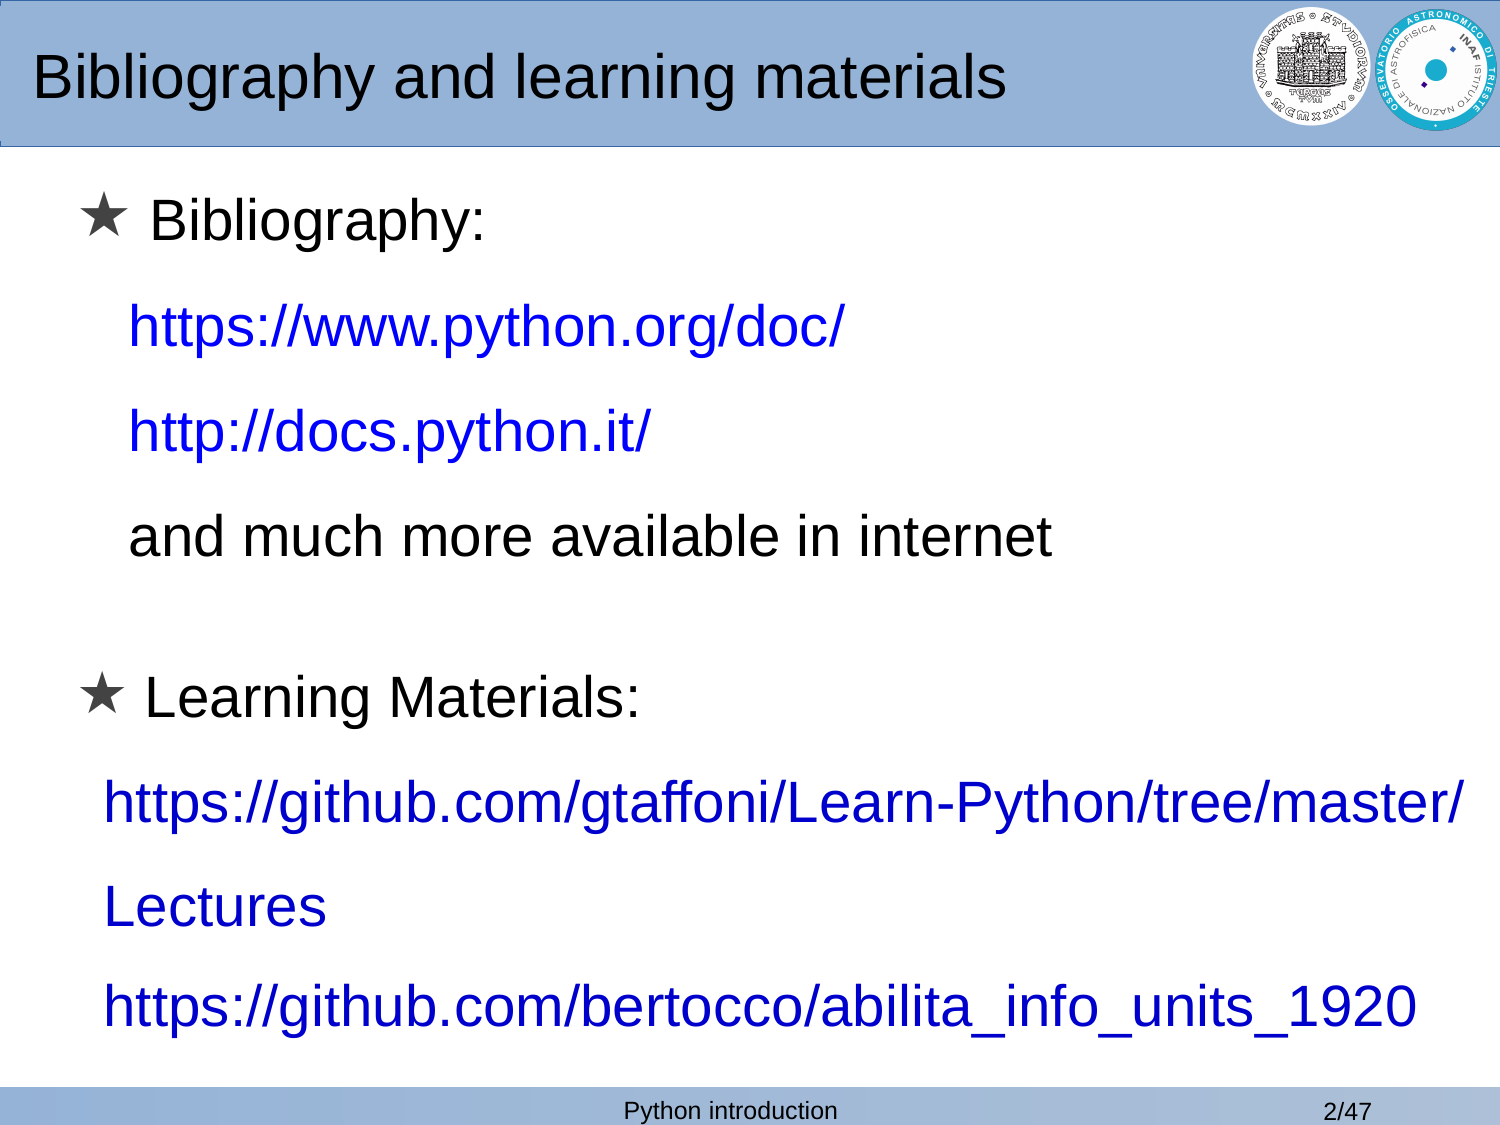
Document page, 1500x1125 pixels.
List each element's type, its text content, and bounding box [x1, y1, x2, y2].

list Bibliography: https://www.python.org/doc/ http://docs.python.it/ and much more available in internet Learning Materials: https://github.com/gtaffoni/Learn-Python/tree/master/Lectures https://github.com/bertocco/abilita_info_units_1920 [18, 132, 1500, 1034]
picture [1253, 0, 1500, 132]
text_box Bibliography and learning materials [0, 5, 1253, 141]
